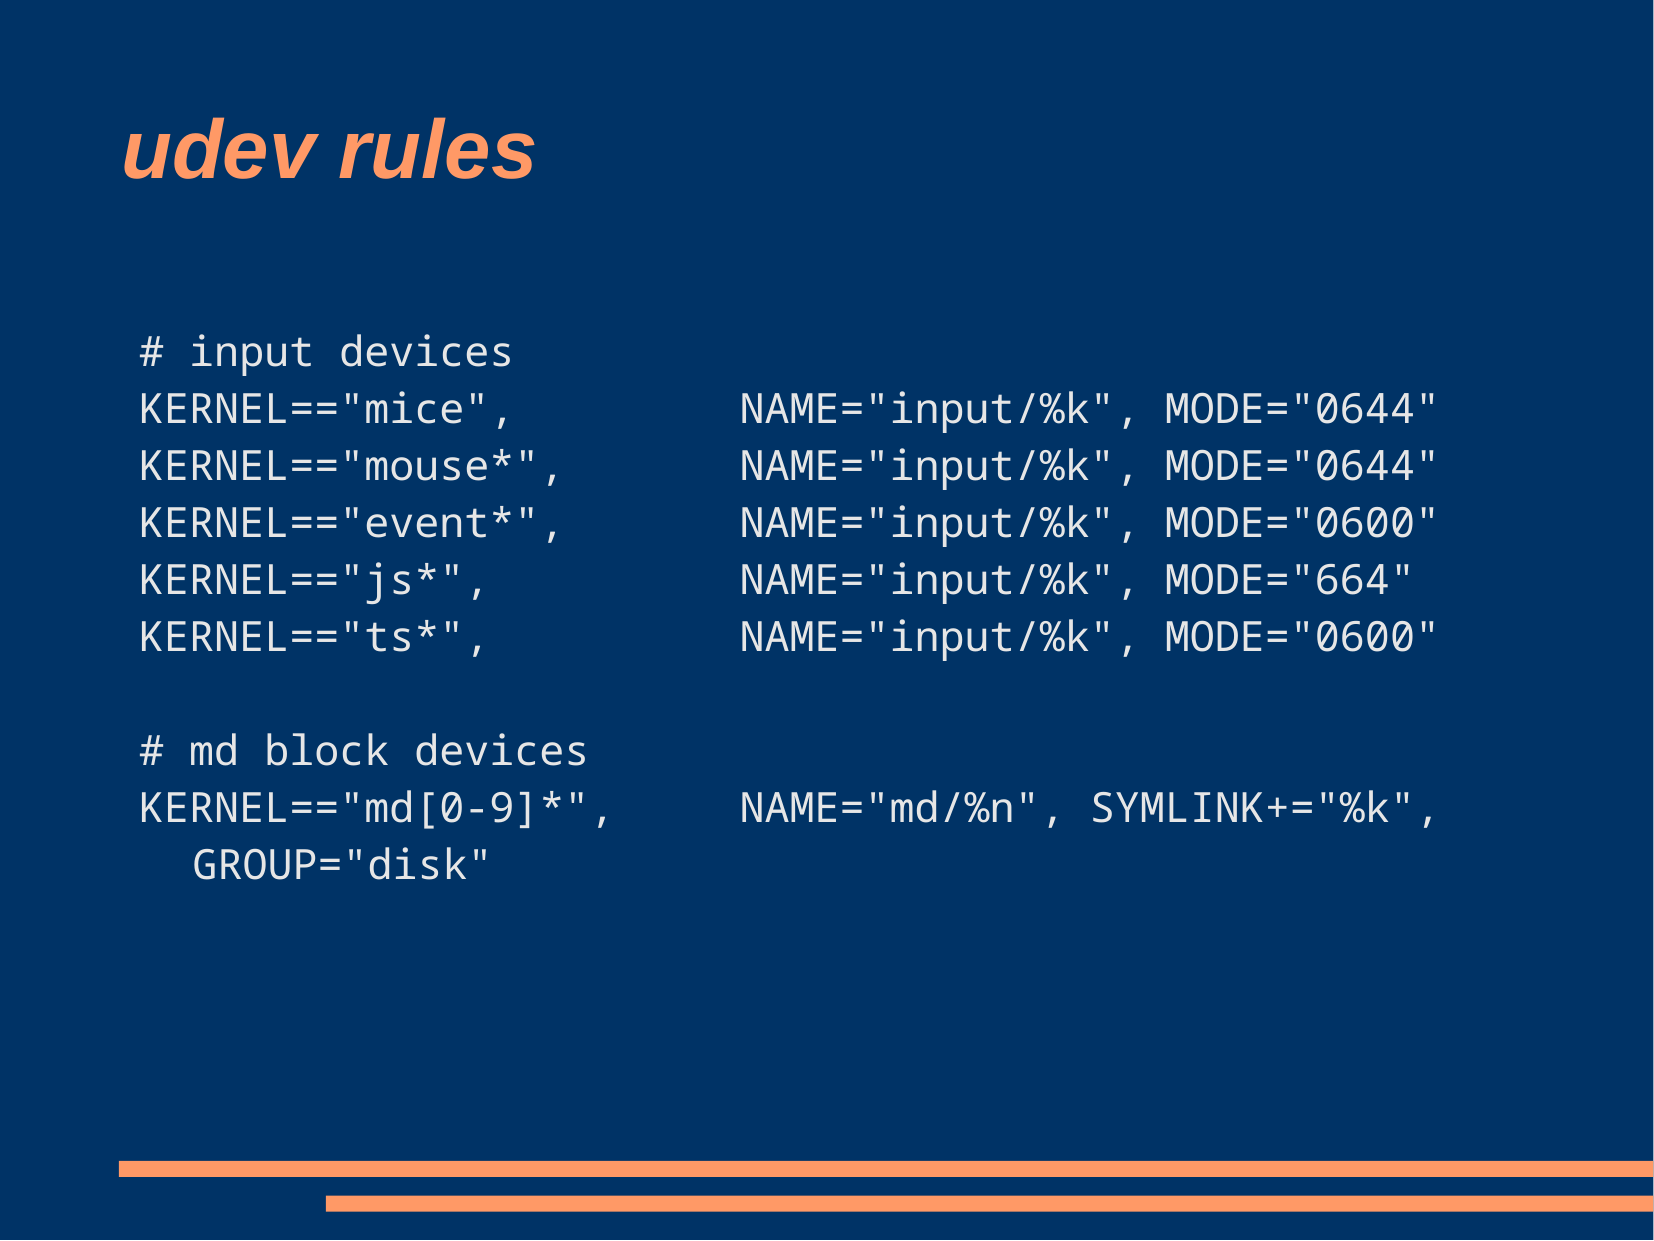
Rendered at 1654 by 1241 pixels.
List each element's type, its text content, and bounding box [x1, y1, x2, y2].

list # input devices KERNEL=="mice", NAME="input/%k", MODE="0644" KERNEL=="mouse*", NAME="input/%k", MODE="0644" KERNEL=="event*", NAME="input/%k", MODE="0600" KERNEL=="js*", NAME="input/%k", MODE="664" KERNEL=="ts*", NAME="input/%k", MODE="0600" # md block devices KERNEL=="md[0-9]*", NAME="md/%n", SYMLINK+="%k", GROUP="disk" [121, 322, 1561, 1133]
title udev rules [121, 46, 1534, 254]
